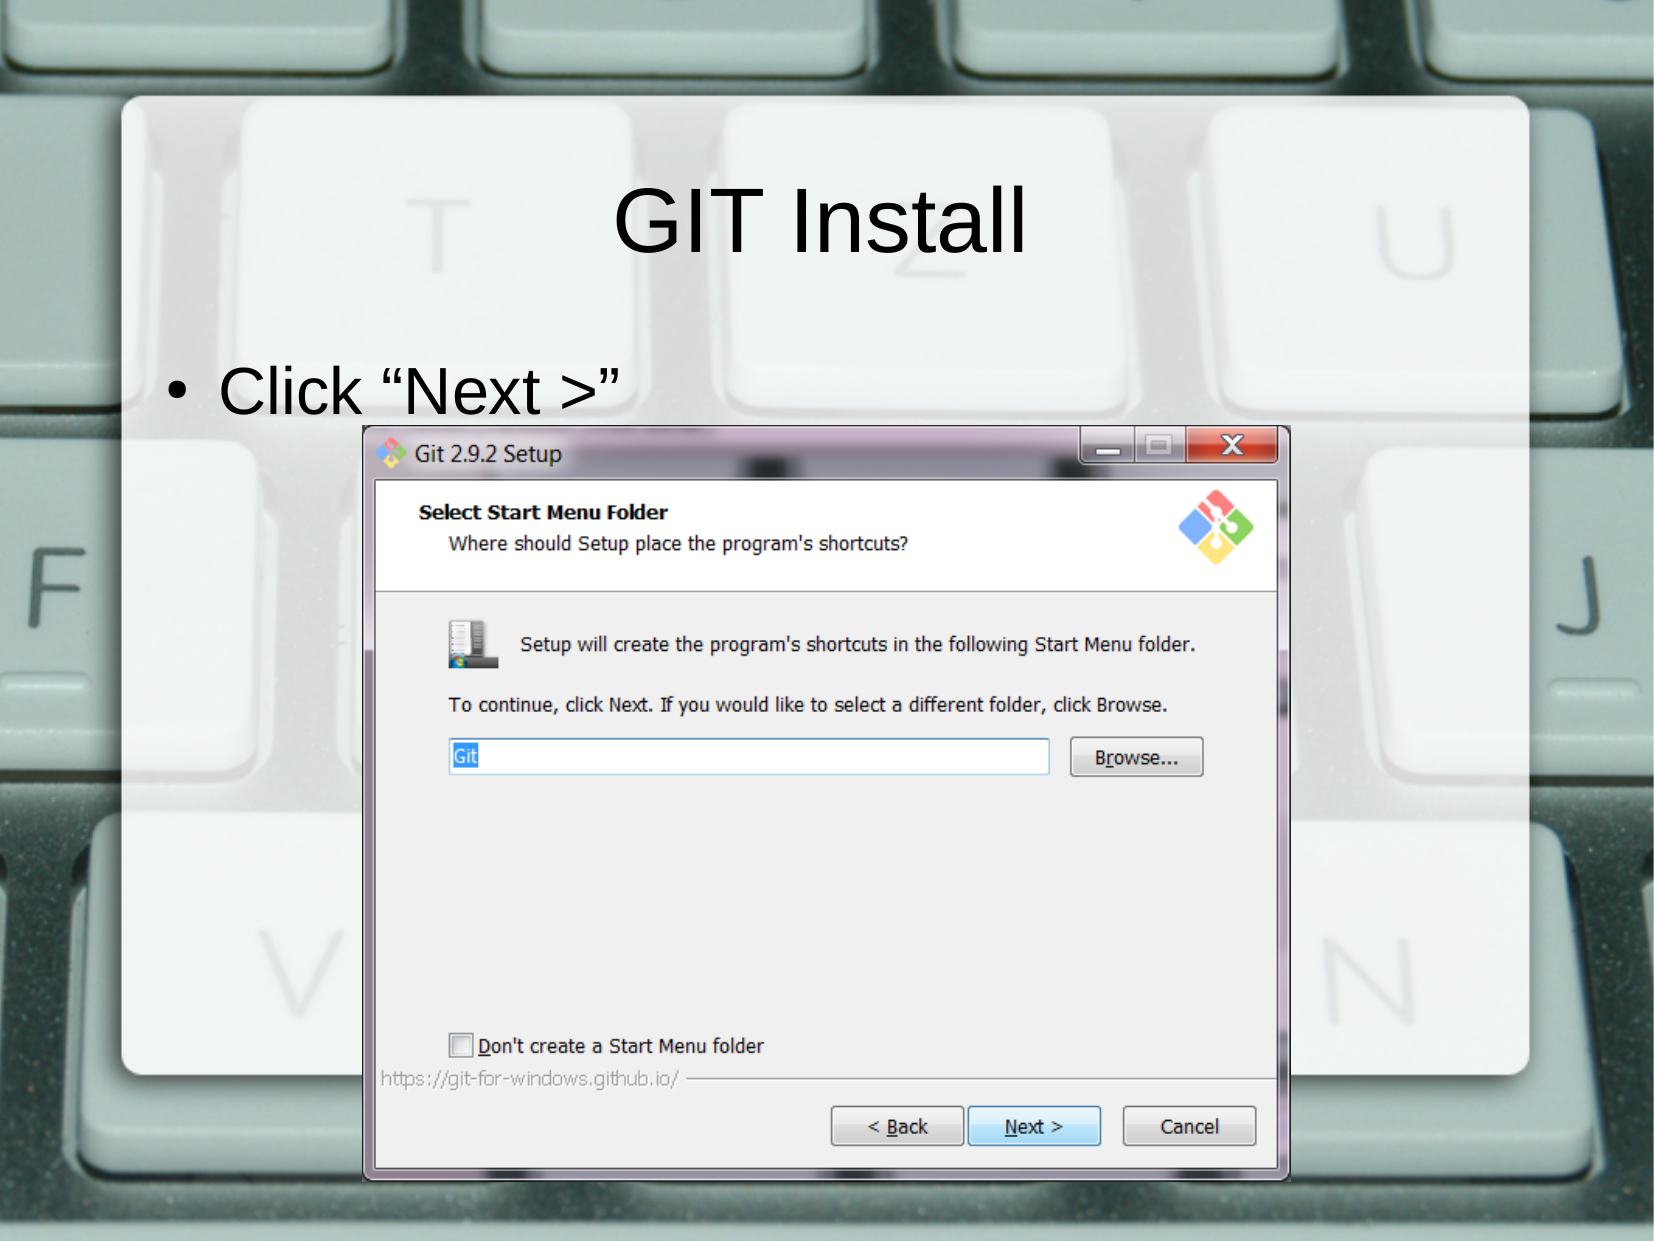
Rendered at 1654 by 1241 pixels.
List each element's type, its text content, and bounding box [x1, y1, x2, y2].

title GIT Install [135, 117, 1506, 325]
picture [0, 0, 1654, 1241]
list Click “Next >” [147, 354, 1506, 1063]
